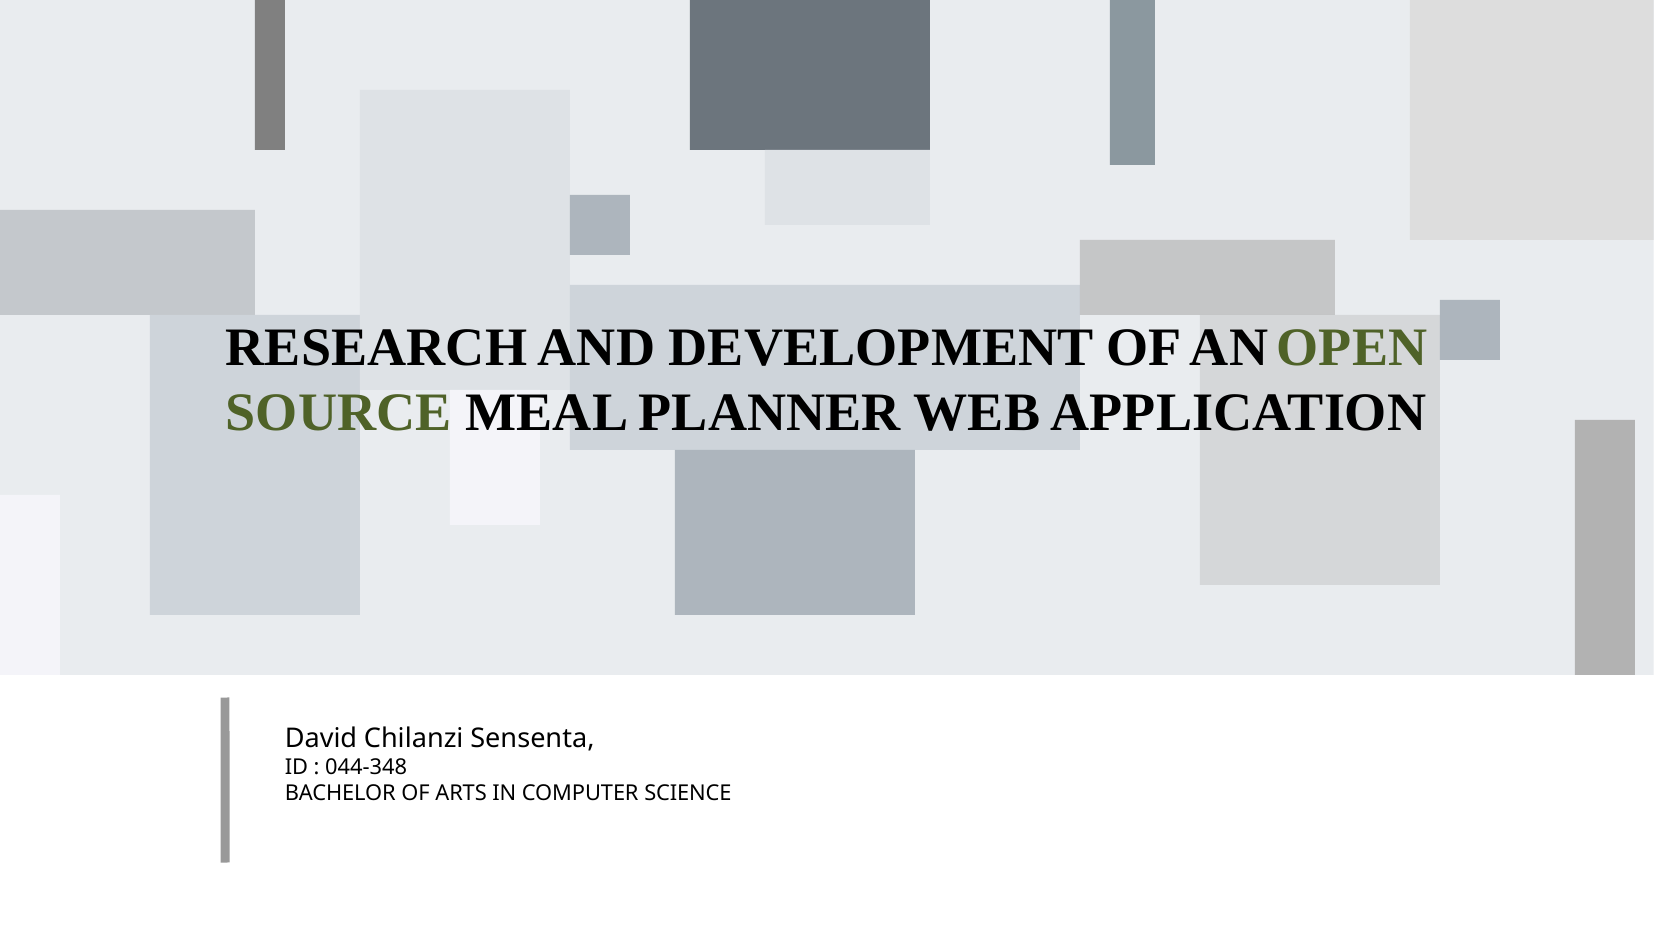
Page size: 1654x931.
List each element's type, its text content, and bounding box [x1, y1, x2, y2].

text_box David Chilanzi Sensenta, ID : 044-348 BACHELOR OF ARTS IN COMPUTER SCIENCE [269, 712, 825, 853]
text_box RESEARCH AND DEVELOPMENT OF AN OPEN SOURCE MEAL PLANNER WEB APPLICATION [140, 303, 1513, 588]
